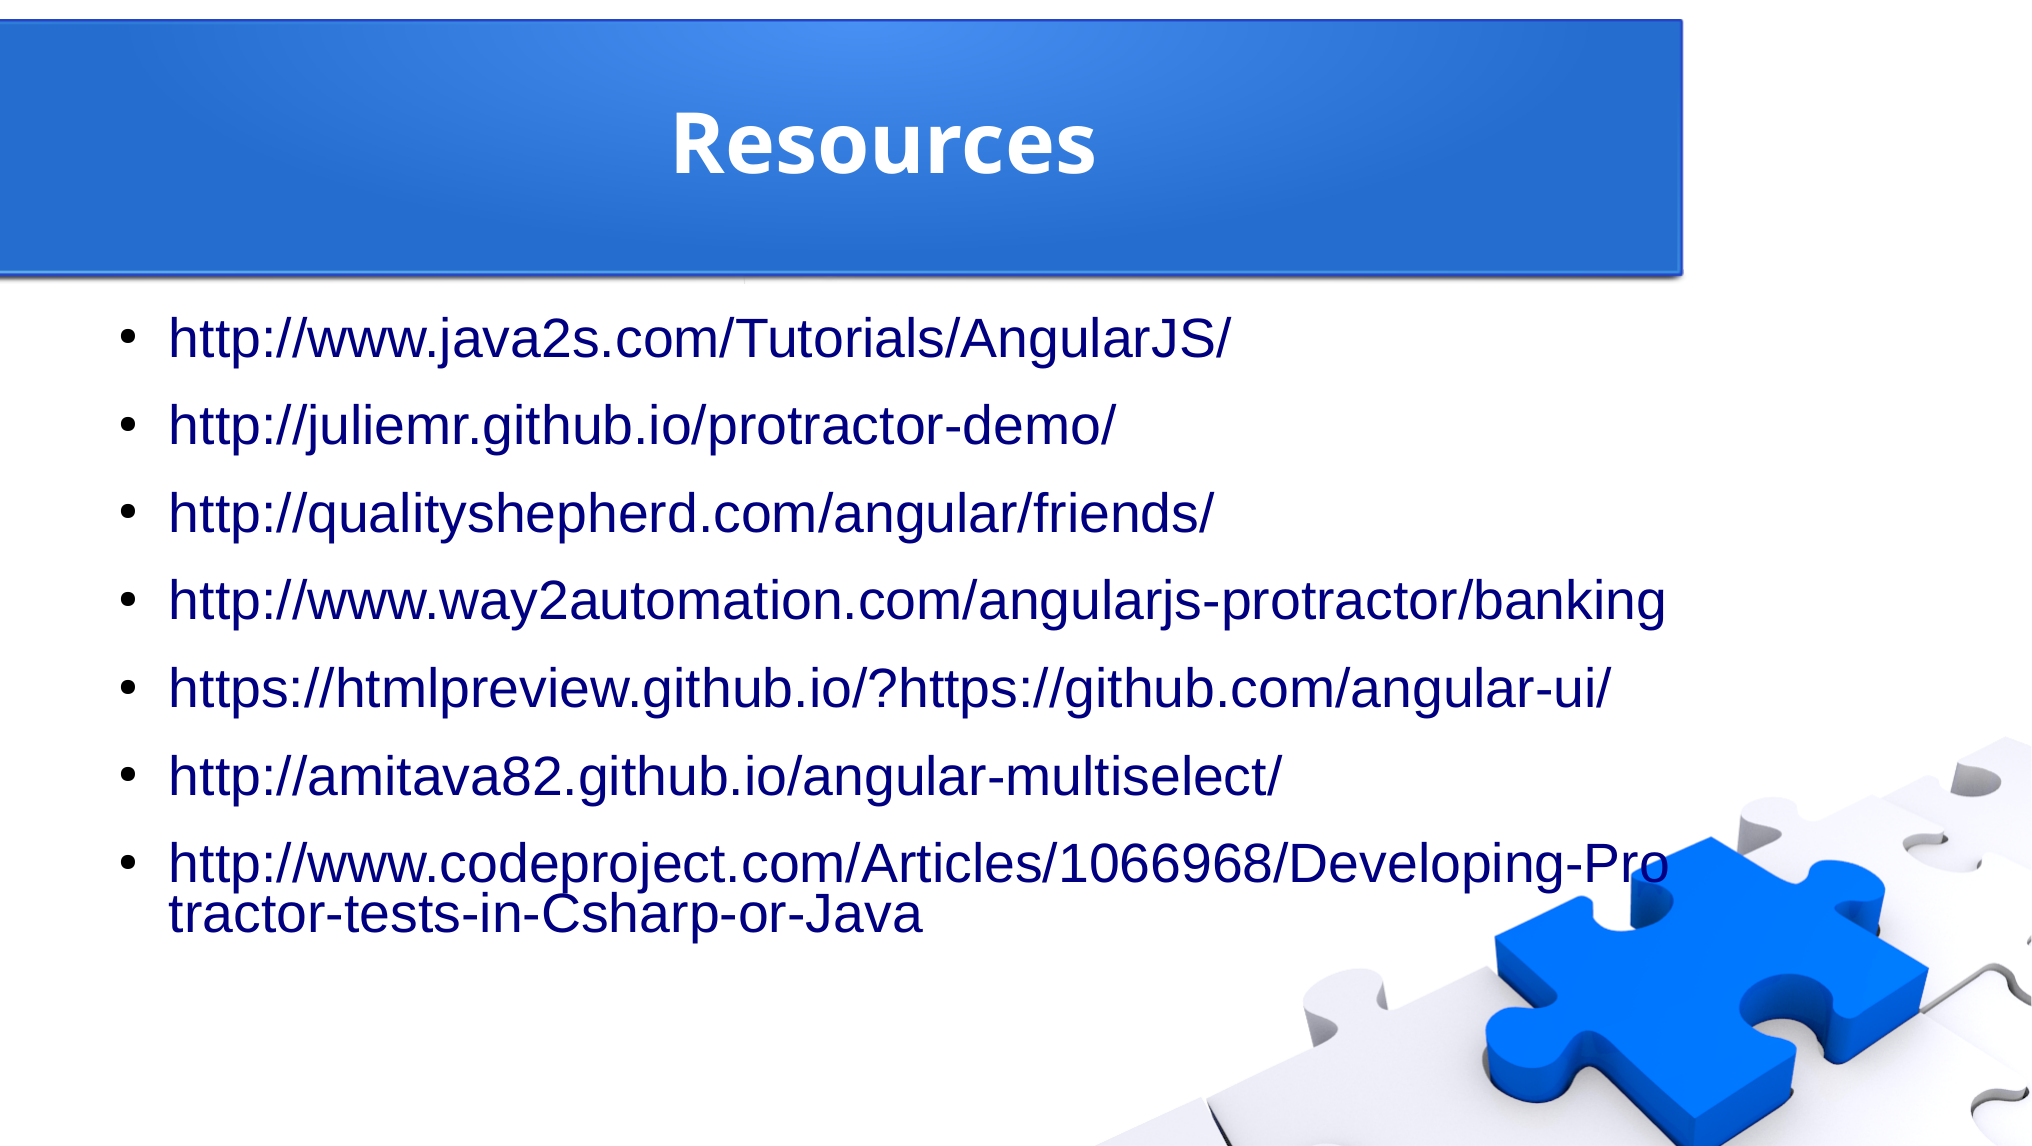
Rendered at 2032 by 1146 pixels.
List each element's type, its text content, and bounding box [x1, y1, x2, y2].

picture [1071, 605, 2032, 1146]
picture [0, 19, 1689, 284]
list http://www.java2s.com/Tutorials/AngularJS/ http://juliemr.github.io/protractor-demo/ http://qualityshepherd.com/angular/friends/ http://www.way2automation.com/angularjs-protractor/banking https://htmlpreview.github.io/?https://github.com/angular-ui/ http://amitava82.github.io/angular-multiselect/ http://www.codeproject.com/Articles/1066968/Developing-Protractor-tests-in-Csharp-or-Java [101, 307, 1678, 957]
title Resources [101, 45, 1666, 237]
